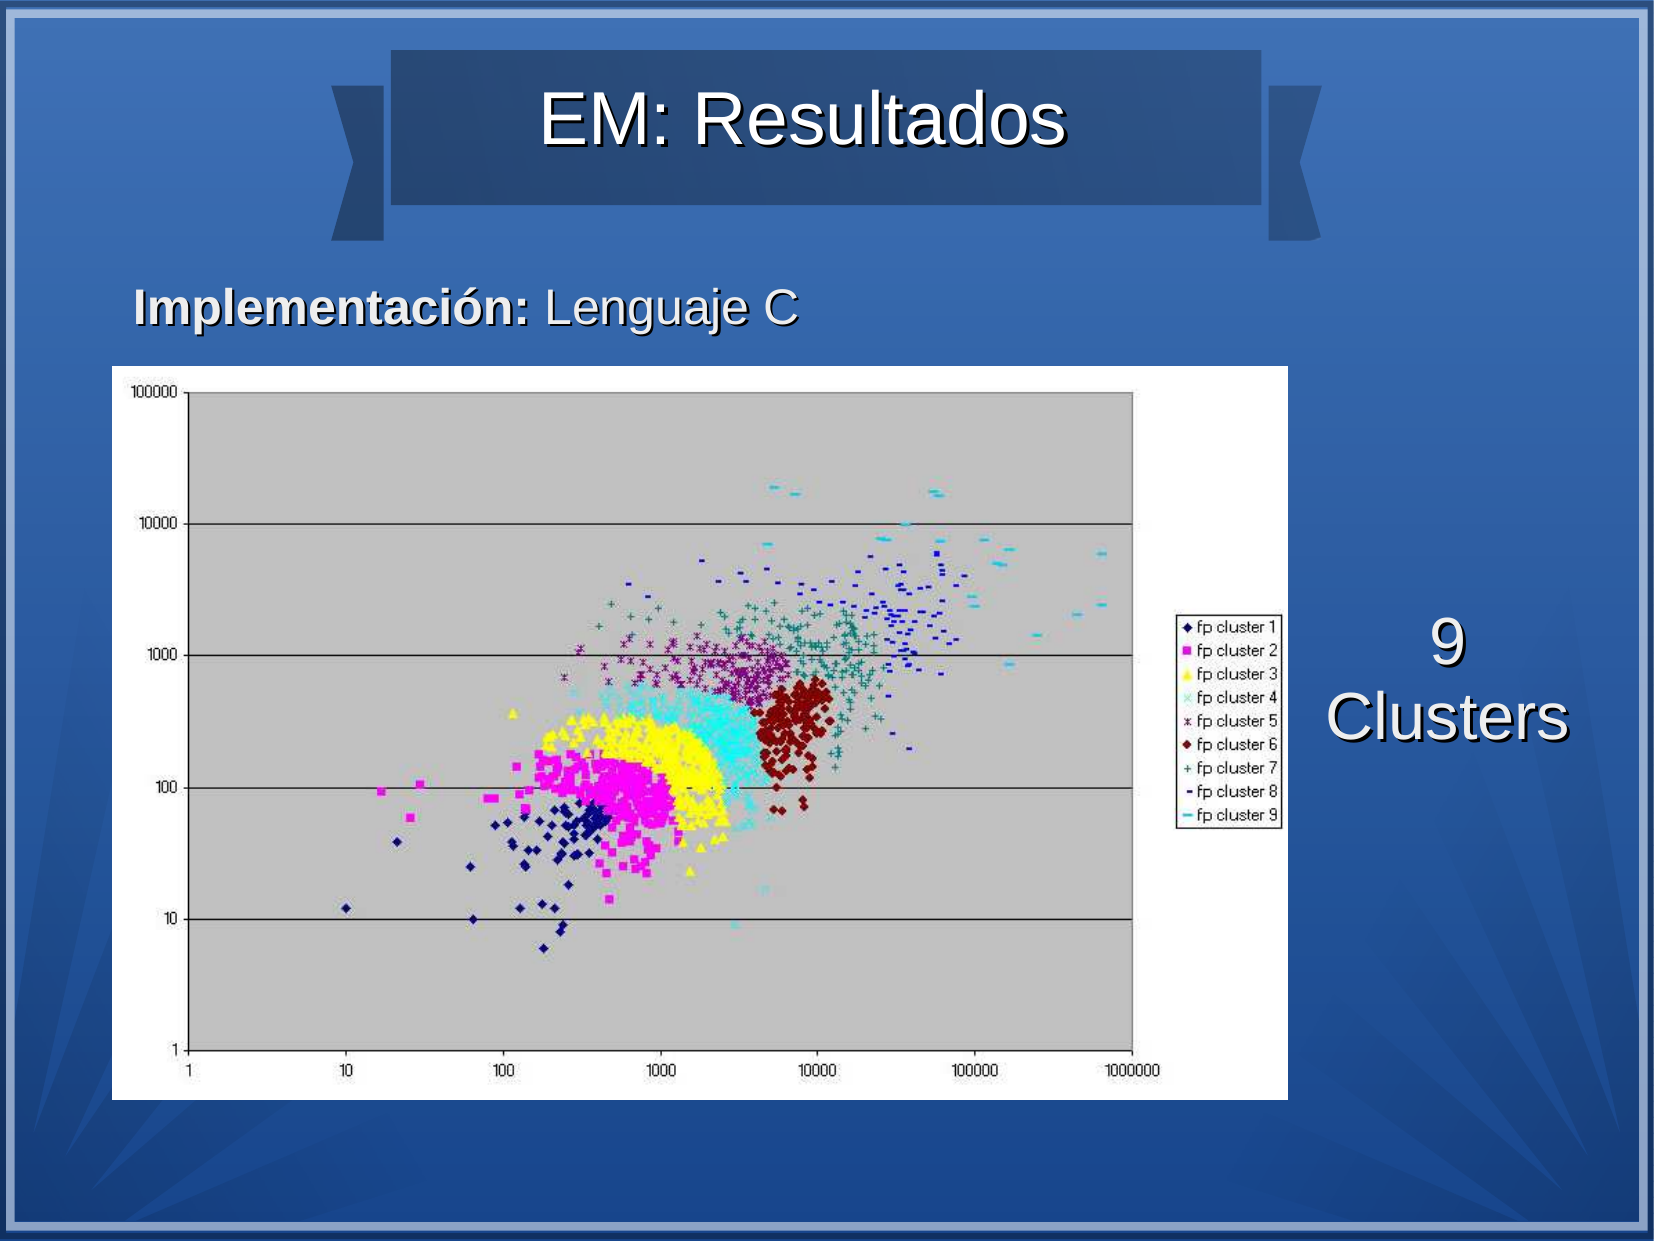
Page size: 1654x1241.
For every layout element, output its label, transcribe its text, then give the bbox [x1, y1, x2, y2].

title EM: Resultados [0, 15, 1607, 221]
text_box Implementación: Lenguaje C [118, 271, 863, 343]
picture [112, 366, 1288, 1100]
text_box 9 Clusters [1311, 596, 1619, 766]
